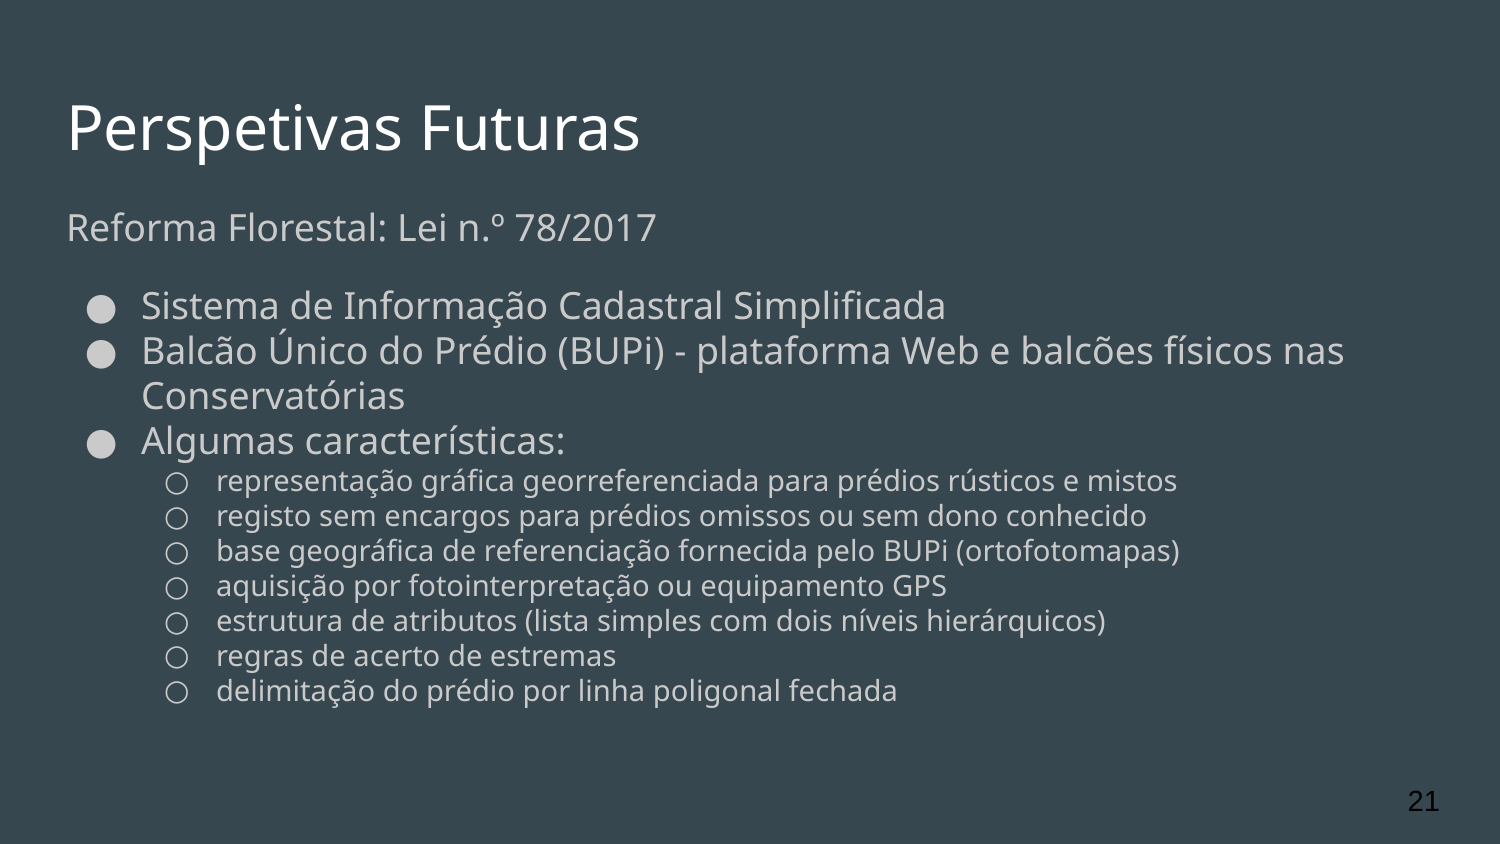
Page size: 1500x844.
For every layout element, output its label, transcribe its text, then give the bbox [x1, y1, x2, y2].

list Reforma Florestal: Lei n.º 78/2017 Sistema de Informação Cadastral Simplificada Balcão Único do Prédio (BUPi) - plataforma Web e balcões físicos nas Conservatórias Algumas características: representação gráfica georreferenciada para prédios rústicos e mistos registo sem encargos para prédios omissos ou sem dono conhecido base geográfica de referenciação fornecida pelo BUPi (ortofotomapas) aquisição por fotointerpretação ou equipamento GPS estrutura de atributos (lista simples com dois níveis hierárquicos) regras de acerto de estremas delimitação do prédio por linha poligonal fechada [51, 189, 1449, 787]
title Perspetivas Futuras [51, 72, 1449, 167]
slide_number <number> [1392, 767, 1483, 833]
